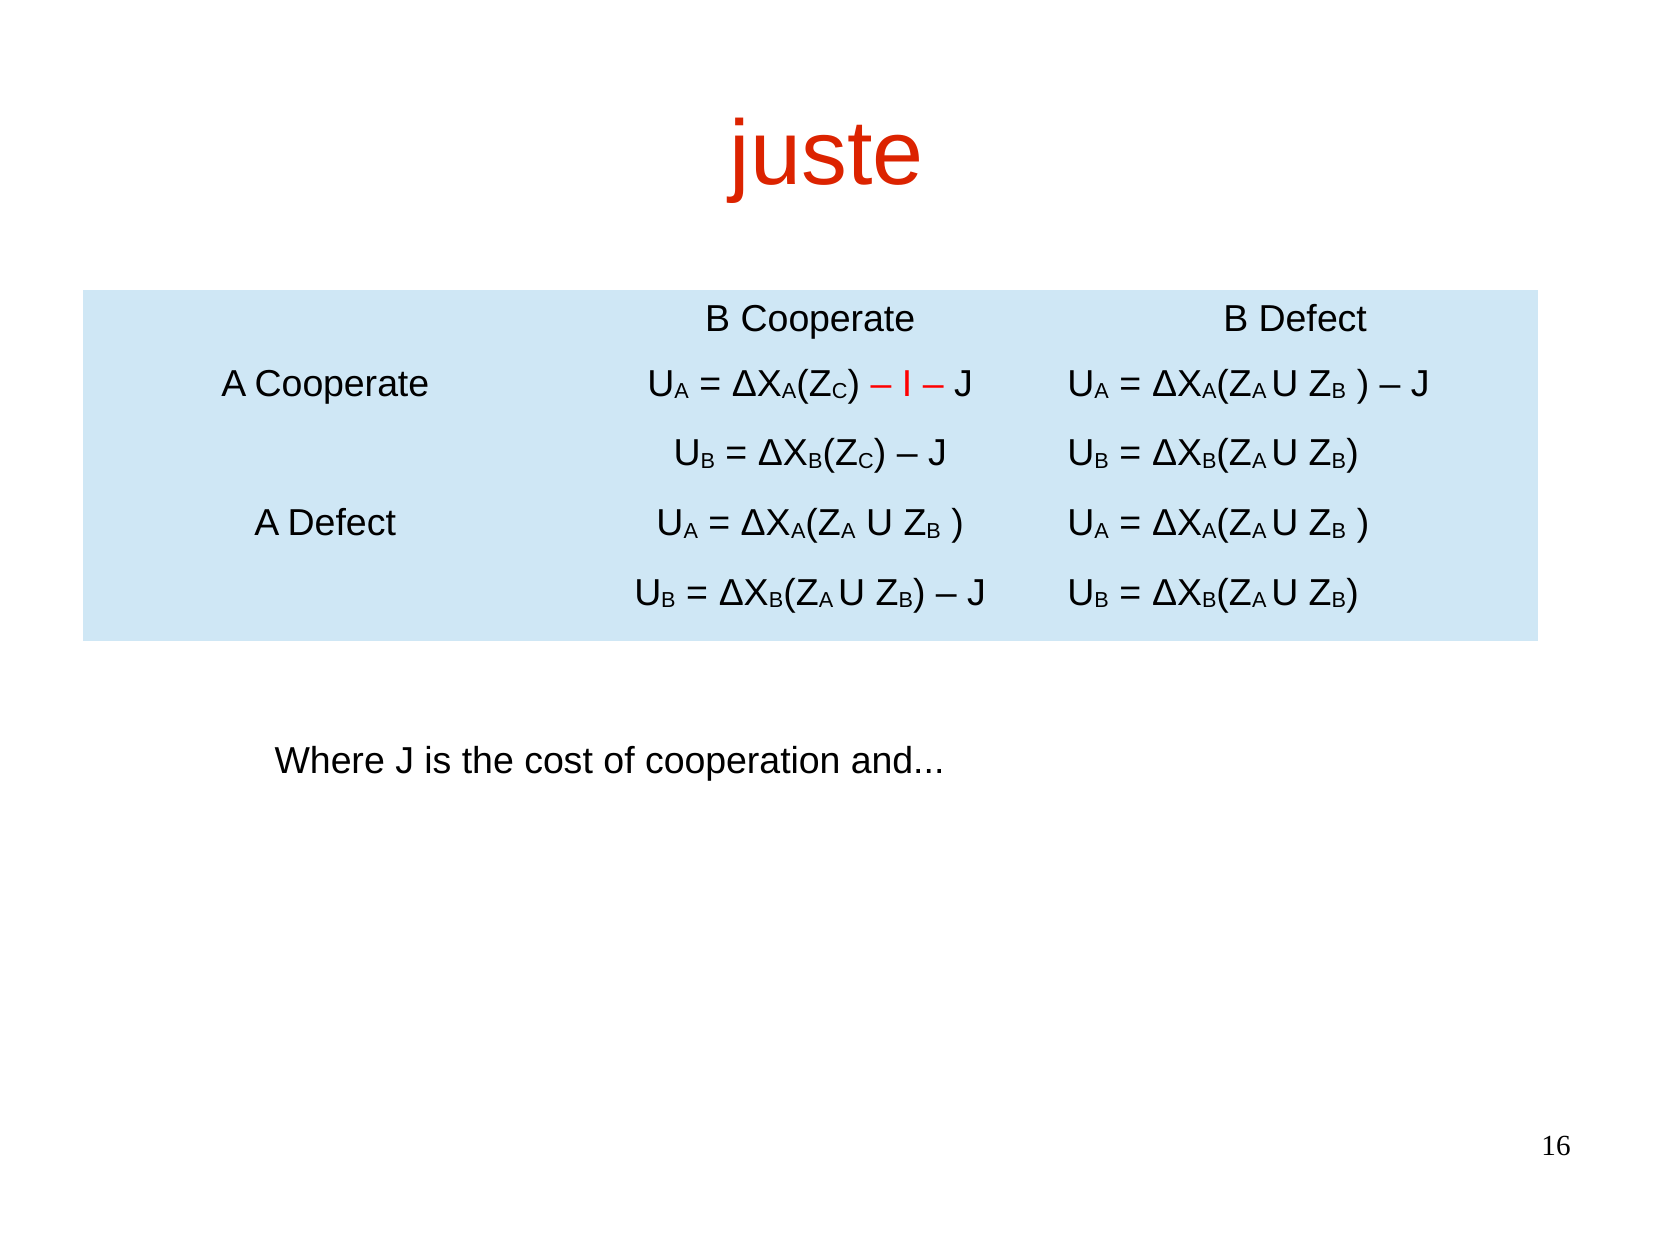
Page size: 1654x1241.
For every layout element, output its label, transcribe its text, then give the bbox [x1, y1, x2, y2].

table_cell UB = ΔXB(ZC) – J [568, 424, 1053, 494]
table_cell A Cooperate [83, 355, 568, 424]
table_cell UA = ΔXA(ZA U ZB ) [568, 494, 1053, 564]
table_cell UA = ΔXA(ZA U ZB ) [1053, 494, 1538, 564]
text_box Where J is the cost of cooperation and... [259, 732, 961, 790]
table_header B Cooperate [568, 290, 1053, 355]
table_cell UA = ΔXA(ZA U ZB ) – J [1053, 355, 1538, 424]
title juste [82, 49, 1571, 257]
table_cell [83, 564, 568, 641]
table_cell UB = ΔXB(ZA U ZB) – J [568, 564, 1053, 641]
table_cell UA = ΔXA(ZC) – I – J [568, 355, 1053, 424]
table_header [83, 290, 568, 355]
table_header B Defect [1053, 290, 1538, 355]
table_cell UB = ΔXB(ZA U ZB) [1053, 564, 1538, 641]
table_cell [83, 424, 568, 494]
table_cell UB = ΔXB(ZA U ZB) [1053, 424, 1538, 494]
table_cell A Defect [83, 494, 568, 564]
